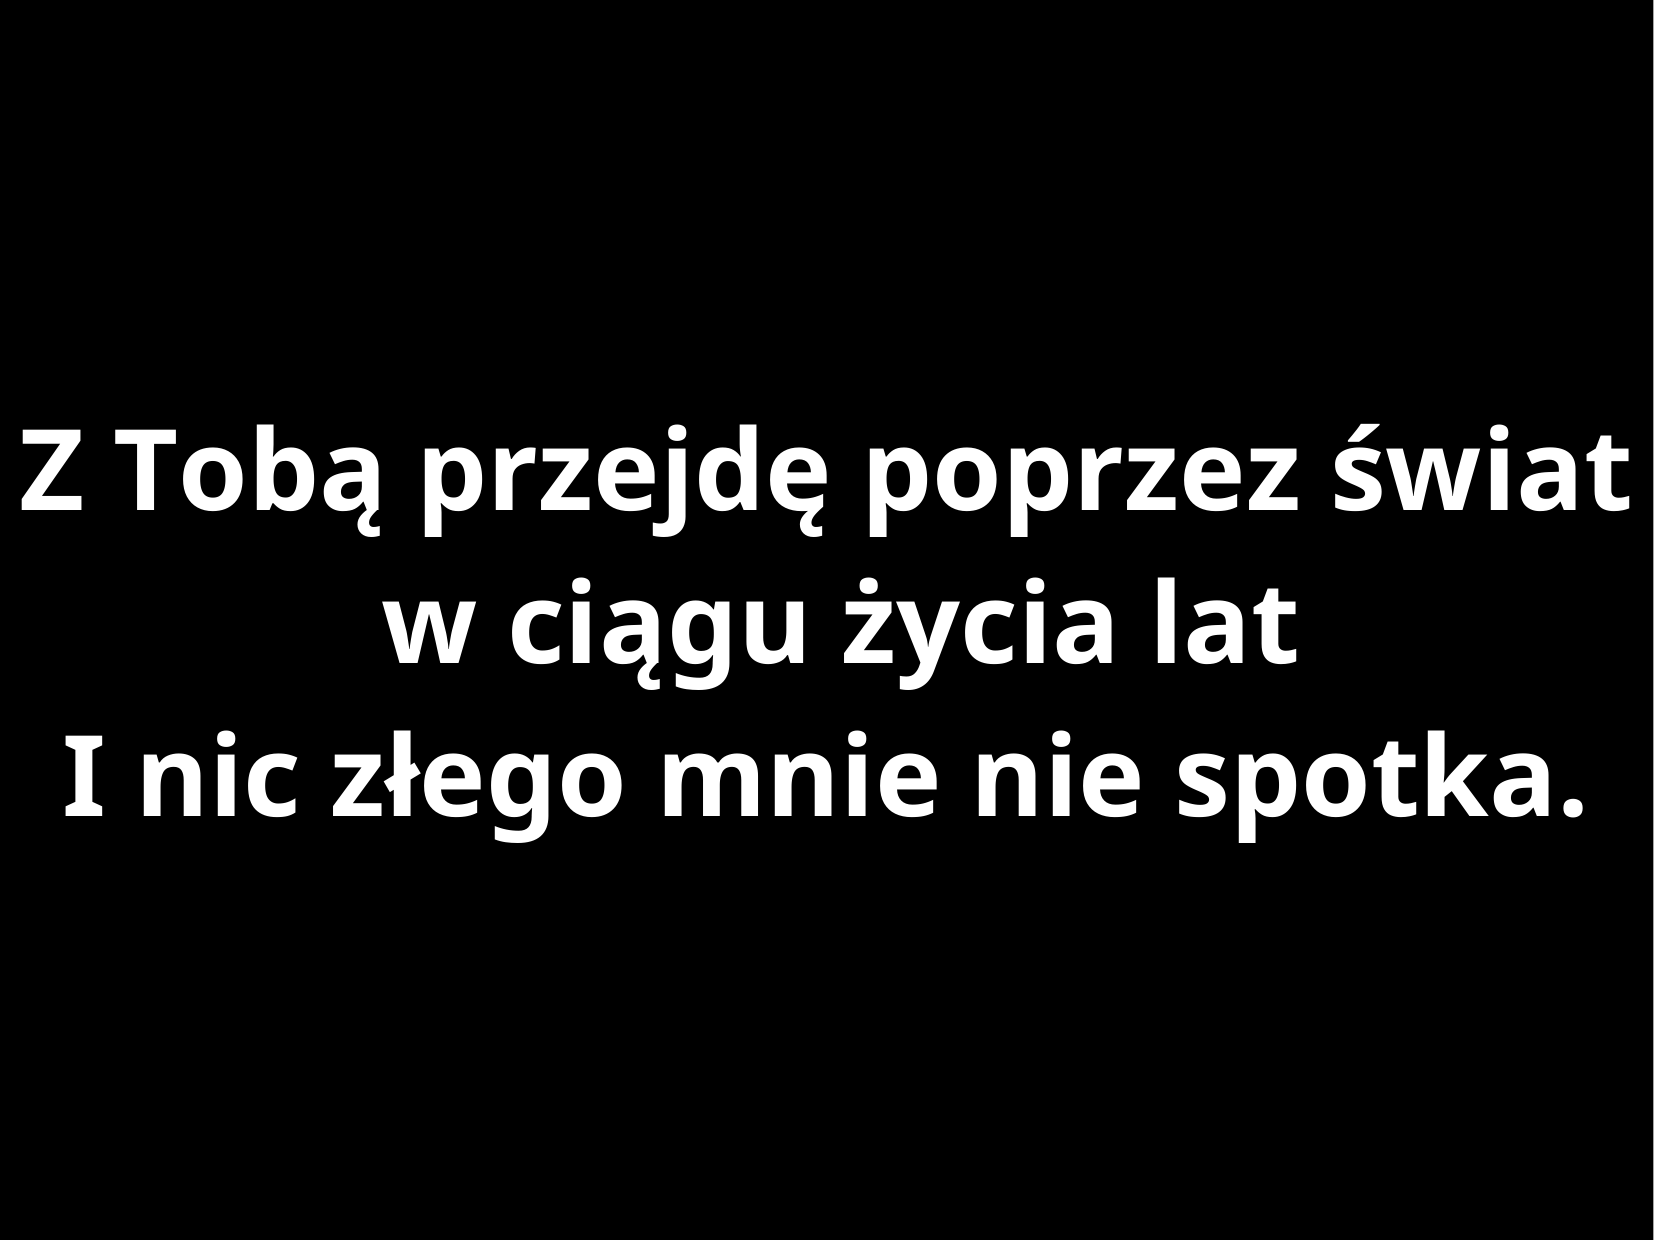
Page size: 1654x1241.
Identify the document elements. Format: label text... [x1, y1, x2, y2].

title Z Tobą przejdę poprzez świat w ciągu życia lat I nic złego mnie nie spotka. [0, 0, 1654, 1241]
